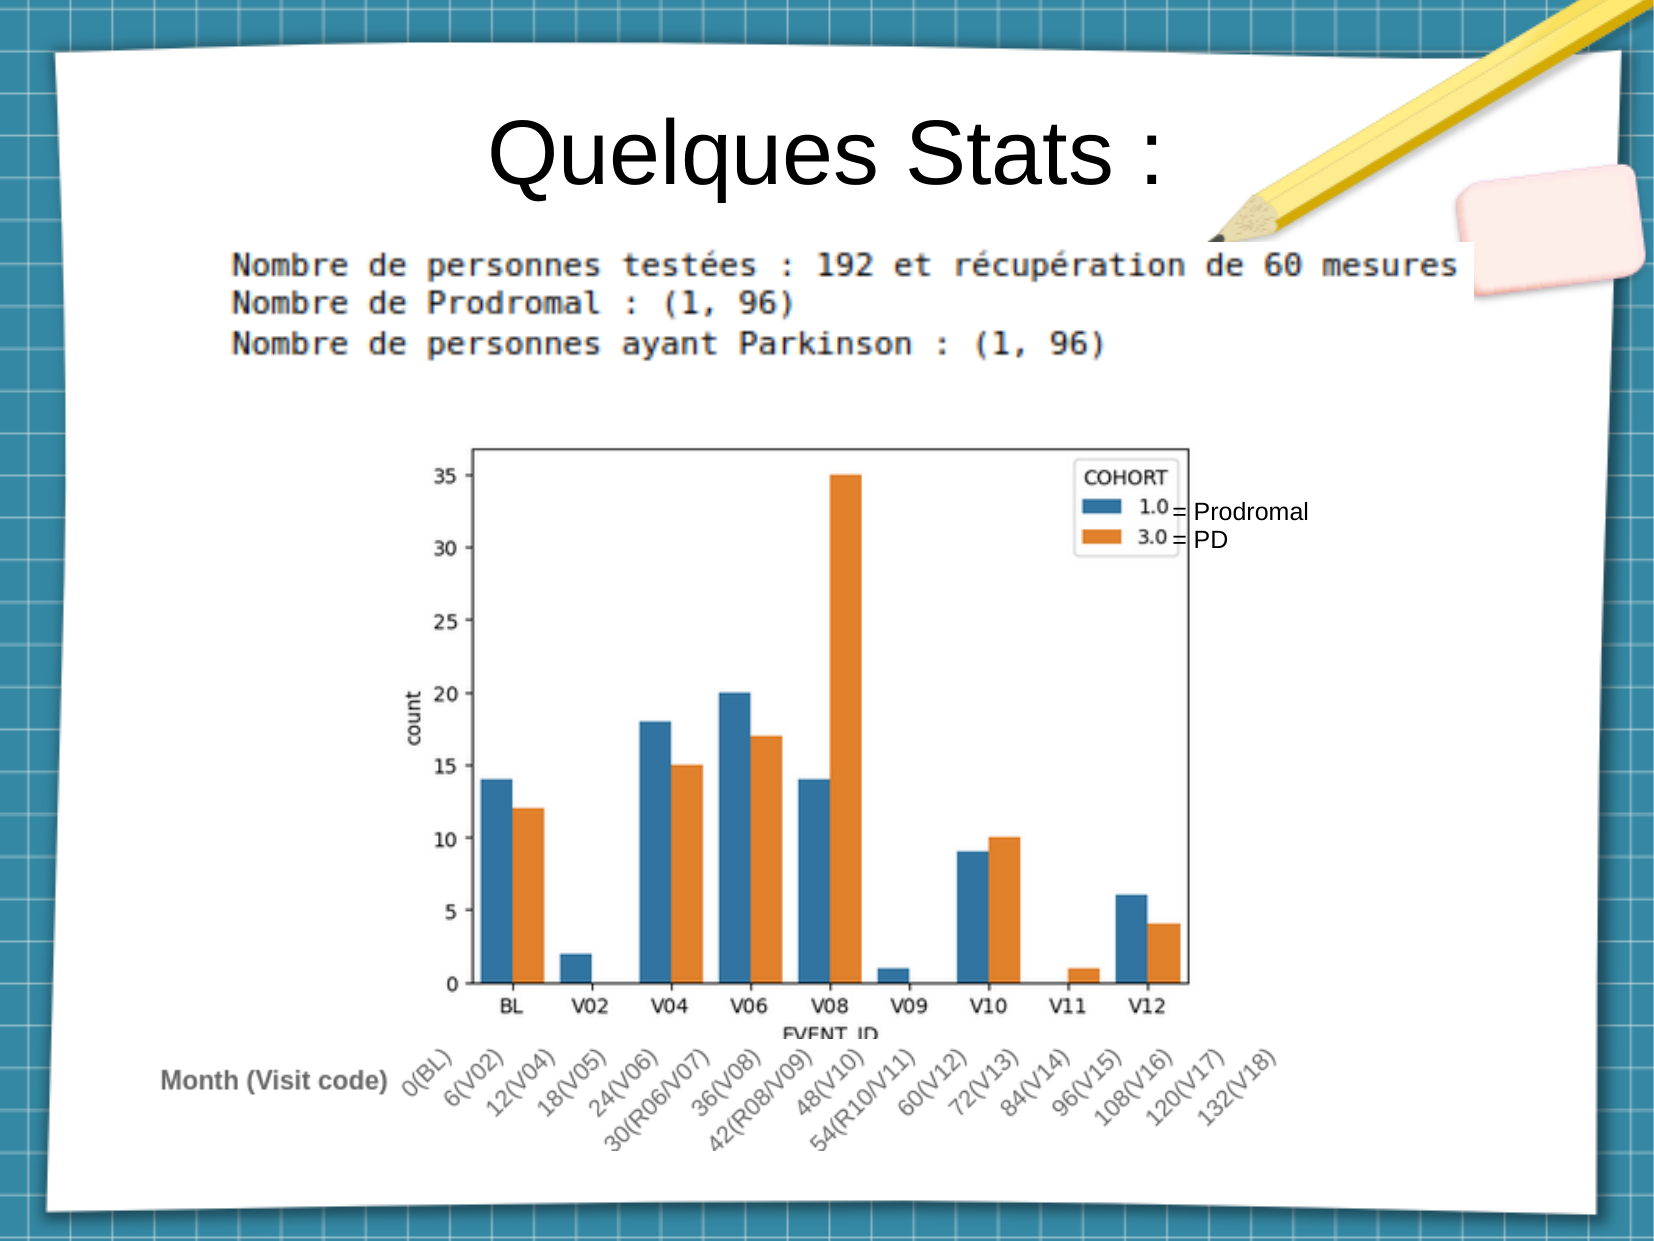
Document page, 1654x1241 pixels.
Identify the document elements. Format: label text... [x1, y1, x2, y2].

picture [0, 0, 1654, 1241]
title Quelques Stats : [82, 49, 1571, 257]
text_box = Prodromal = PD [1157, 490, 1619, 562]
